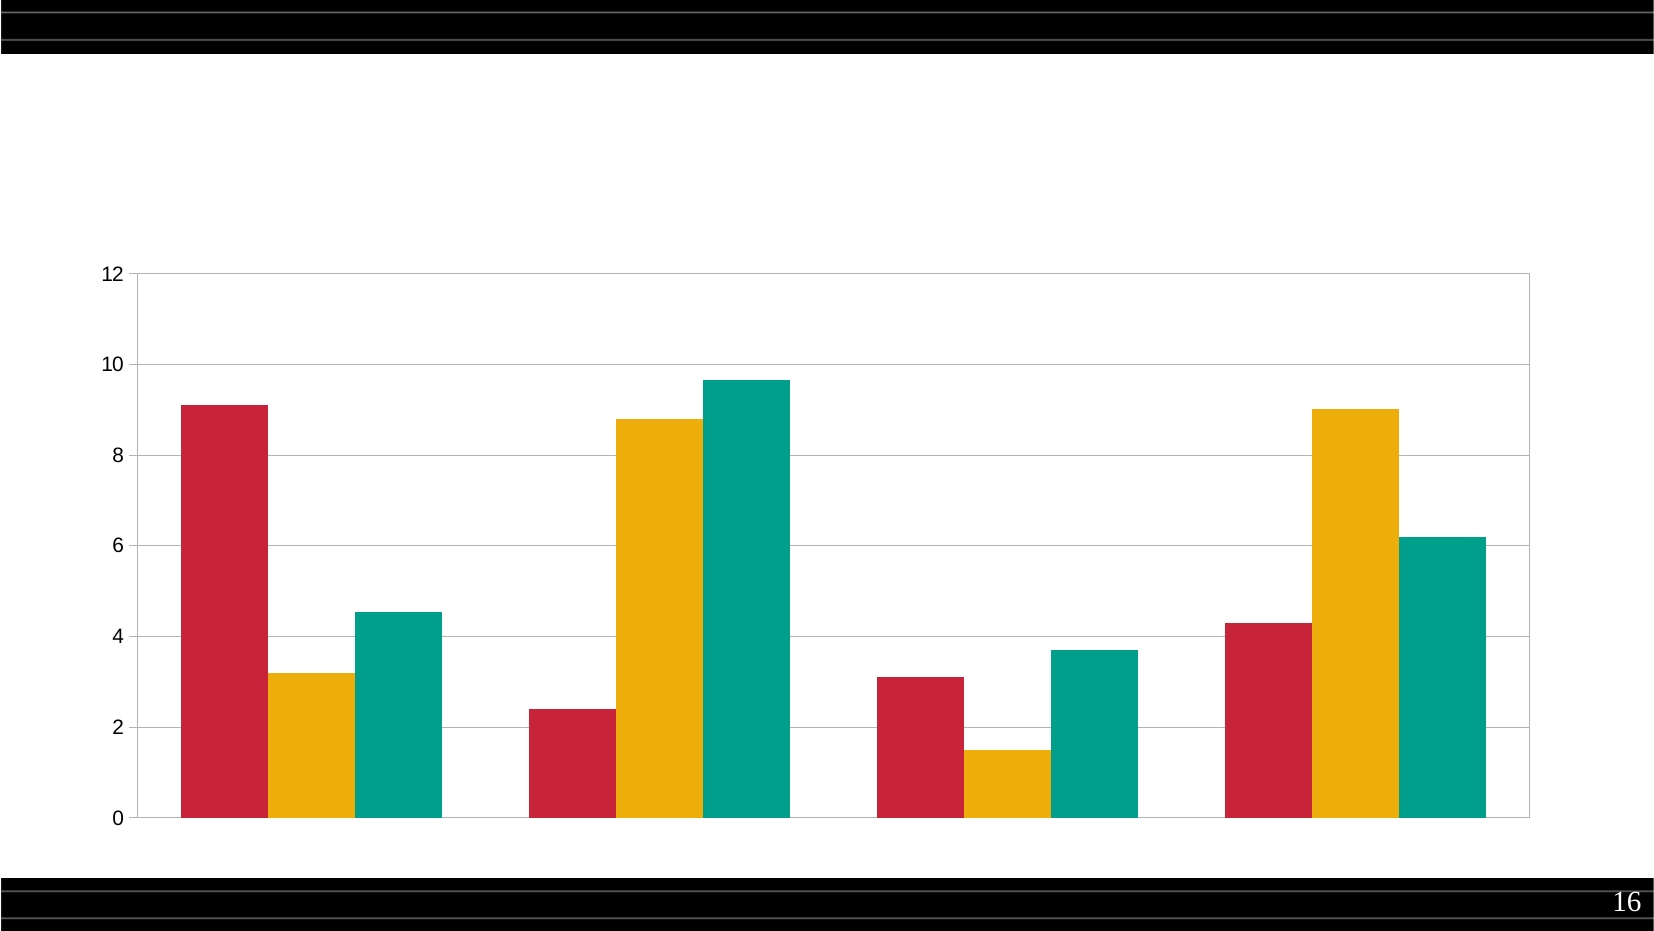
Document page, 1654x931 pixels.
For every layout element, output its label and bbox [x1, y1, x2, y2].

chart [71, 250, 1559, 842]
picture [1, 878, 1654, 931]
picture [1, 0, 1654, 54]
